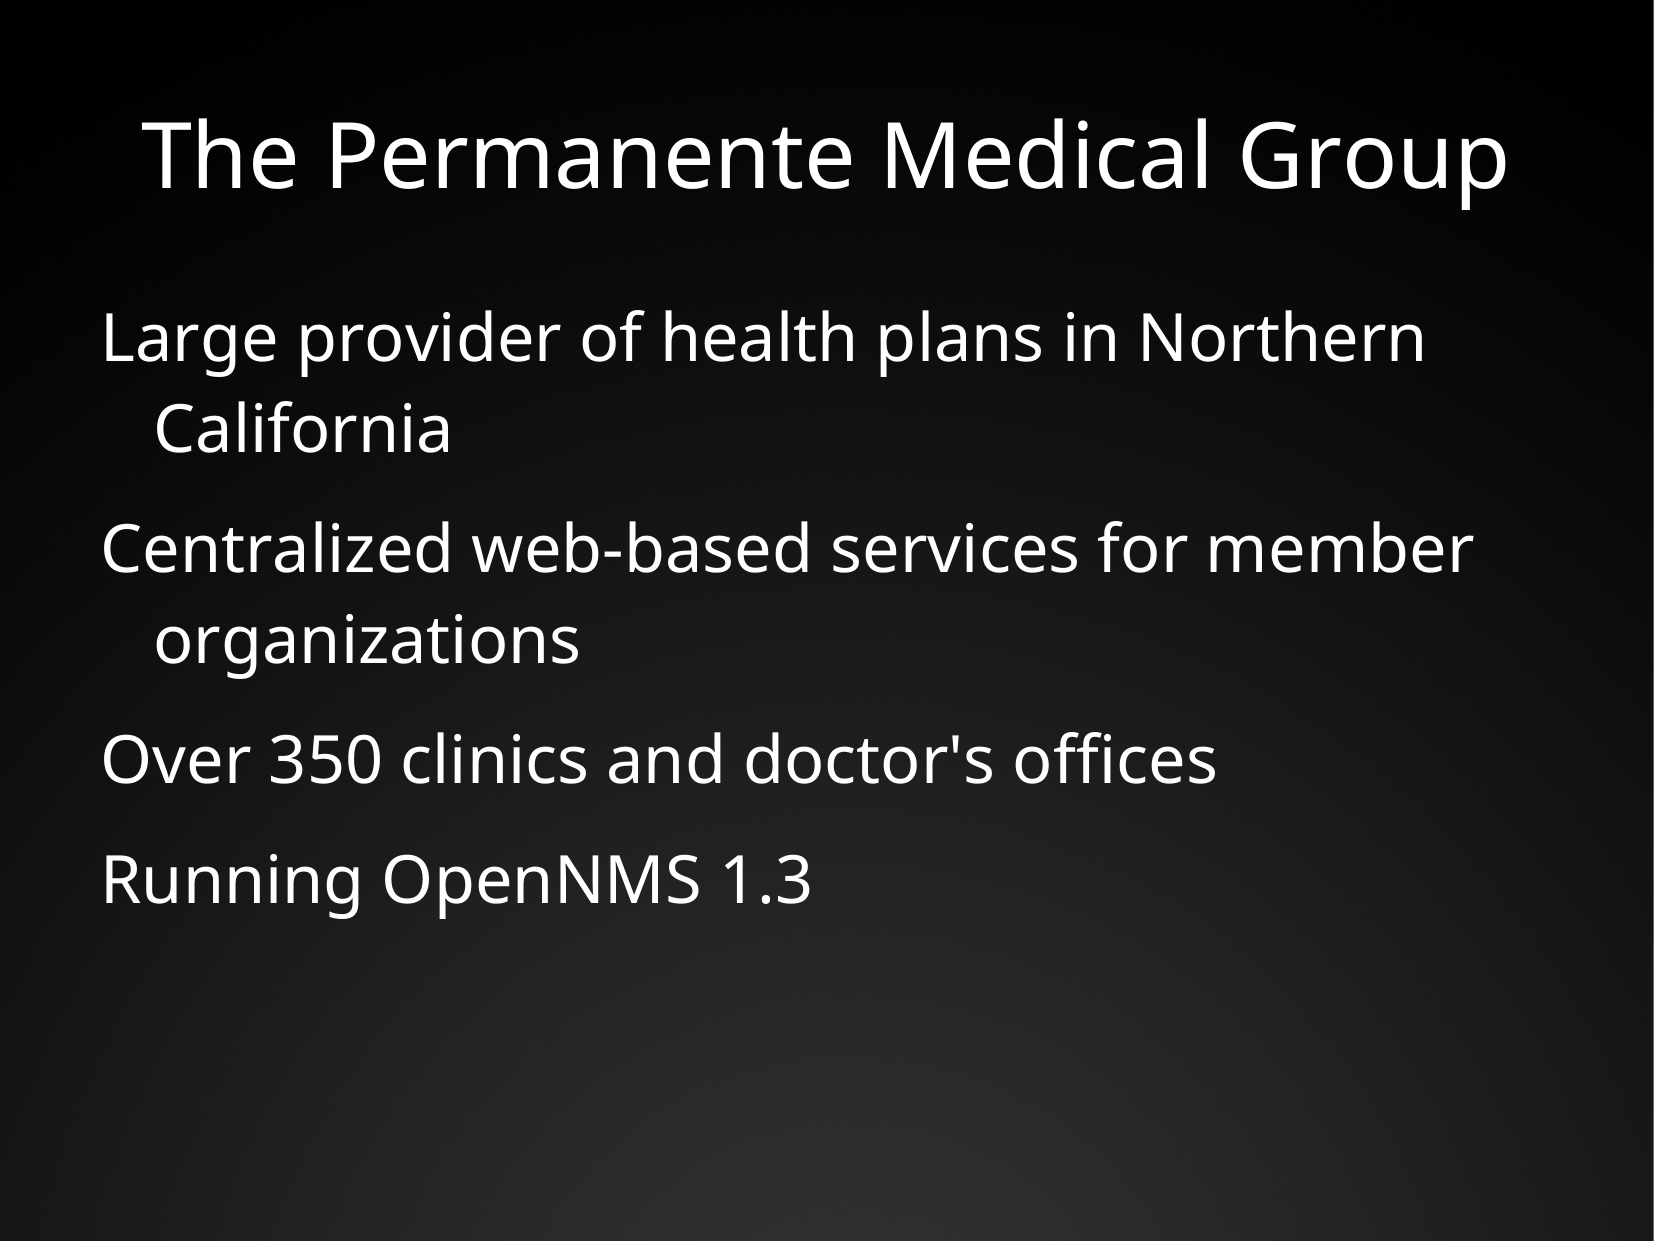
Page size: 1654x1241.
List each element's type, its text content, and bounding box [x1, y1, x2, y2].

title The Permanente Medical Group [82, 49, 1571, 257]
list Large provider of health plans in Northern California Centralized web-based services for member organizations Over 350 clinics and doctor's offices Running OpenNMS 1.3 [82, 290, 1571, 1109]
picture [0, 0, 1654, 1241]
